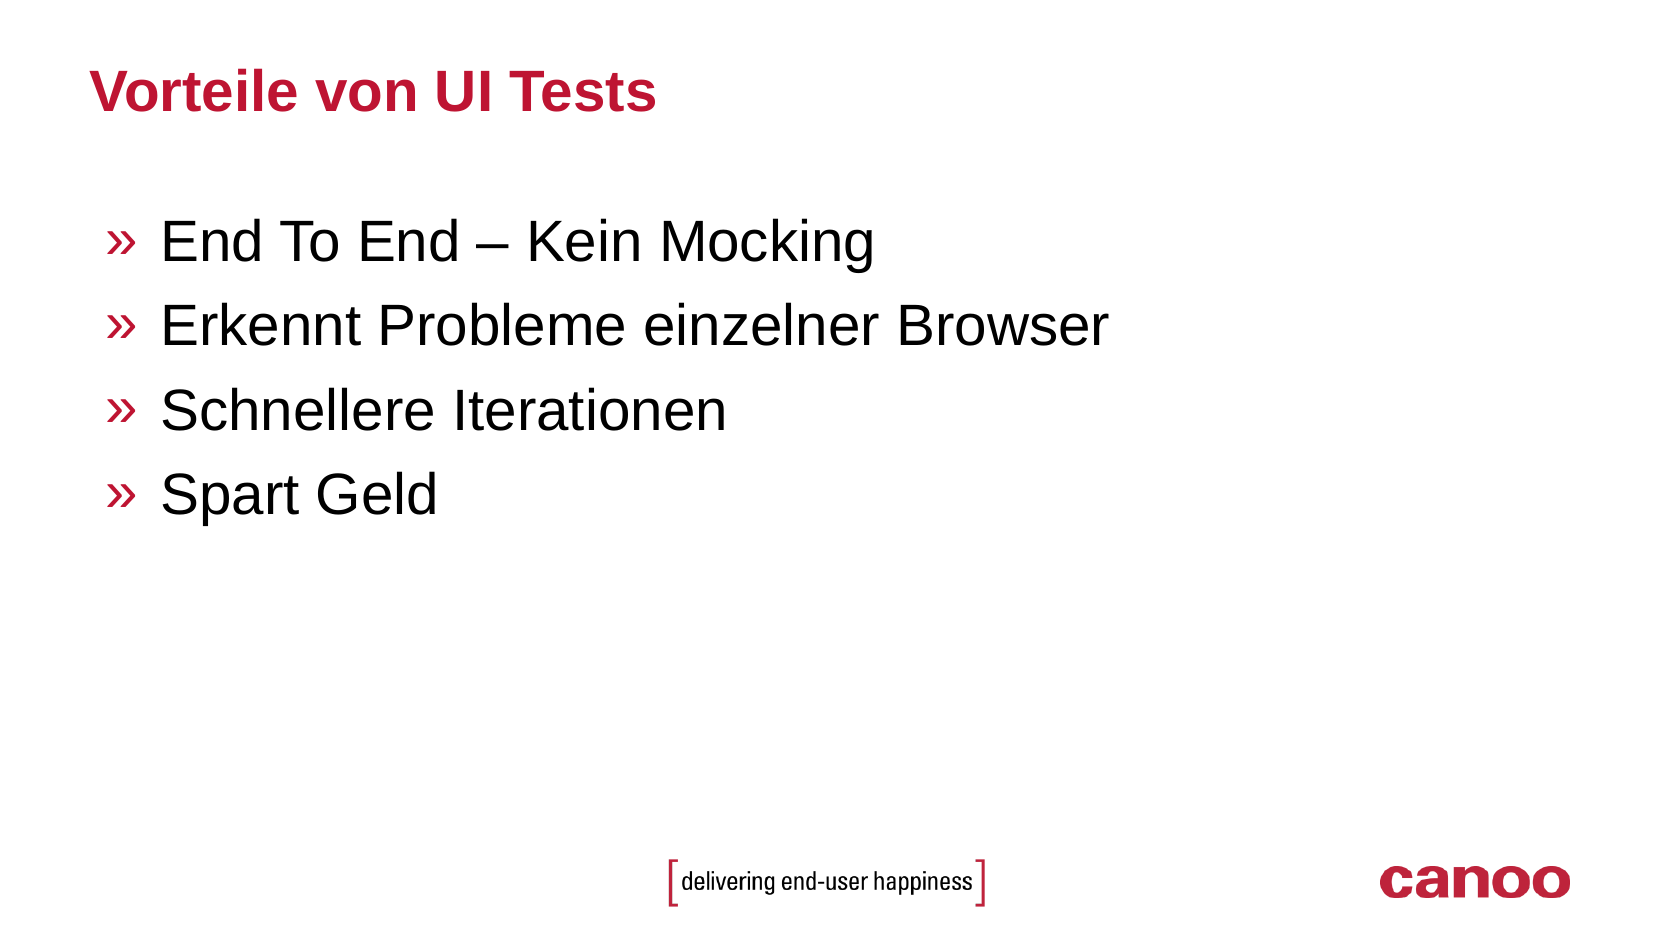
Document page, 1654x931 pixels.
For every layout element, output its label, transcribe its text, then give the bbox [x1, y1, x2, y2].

picture [1380, 866, 1570, 898]
list End To End – Kein Mocking Erkennt Probleme einzelner Browser Schnellere Iterationen Spart Geld [90, 195, 1456, 616]
title Vorteile von UI Tests [75, 45, 1591, 136]
picture [662, 855, 991, 910]
